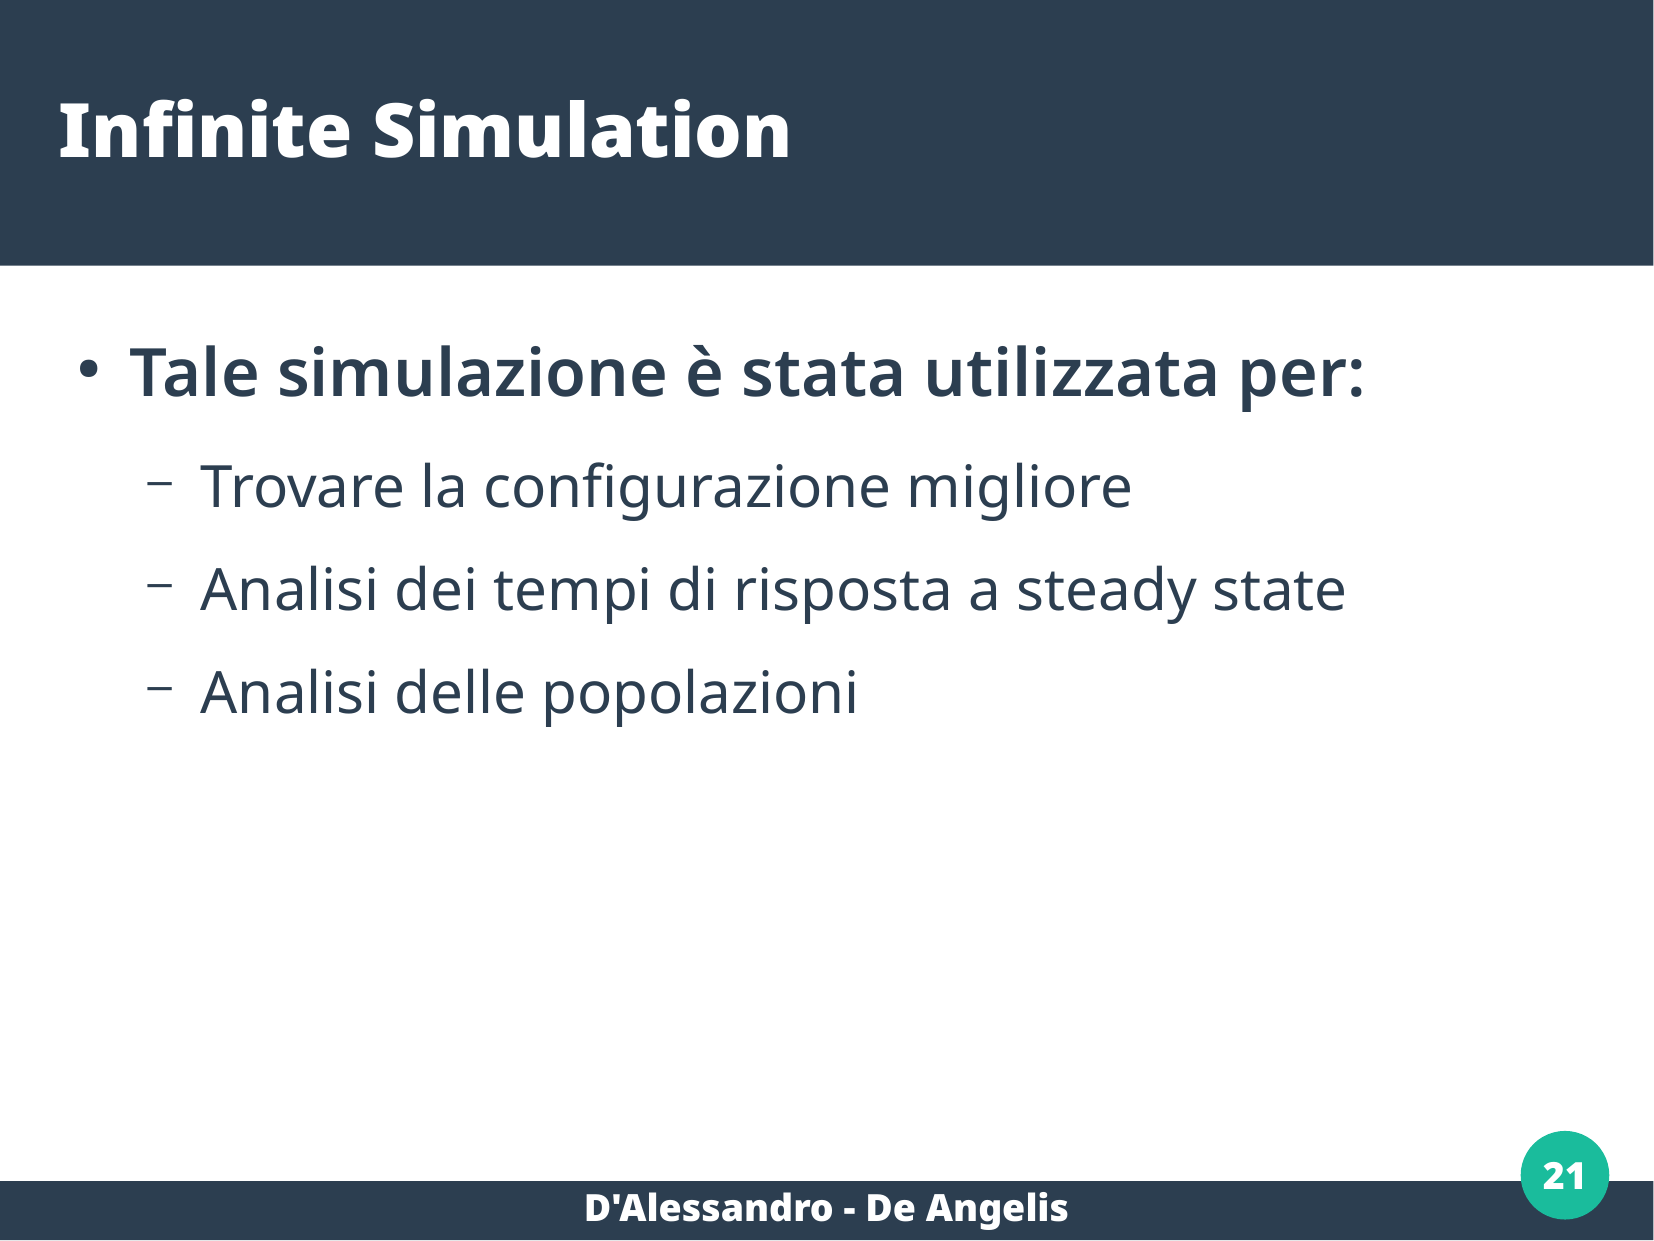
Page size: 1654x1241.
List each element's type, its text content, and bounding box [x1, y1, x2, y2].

title Infinite Simulation [59, 49, 1595, 207]
list Tale simulazione è stata utilizzata per: Trovare la configurazione migliore Analisi dei tempi di risposta a steady state Analisi delle popolazioni [59, 324, 1595, 1152]
